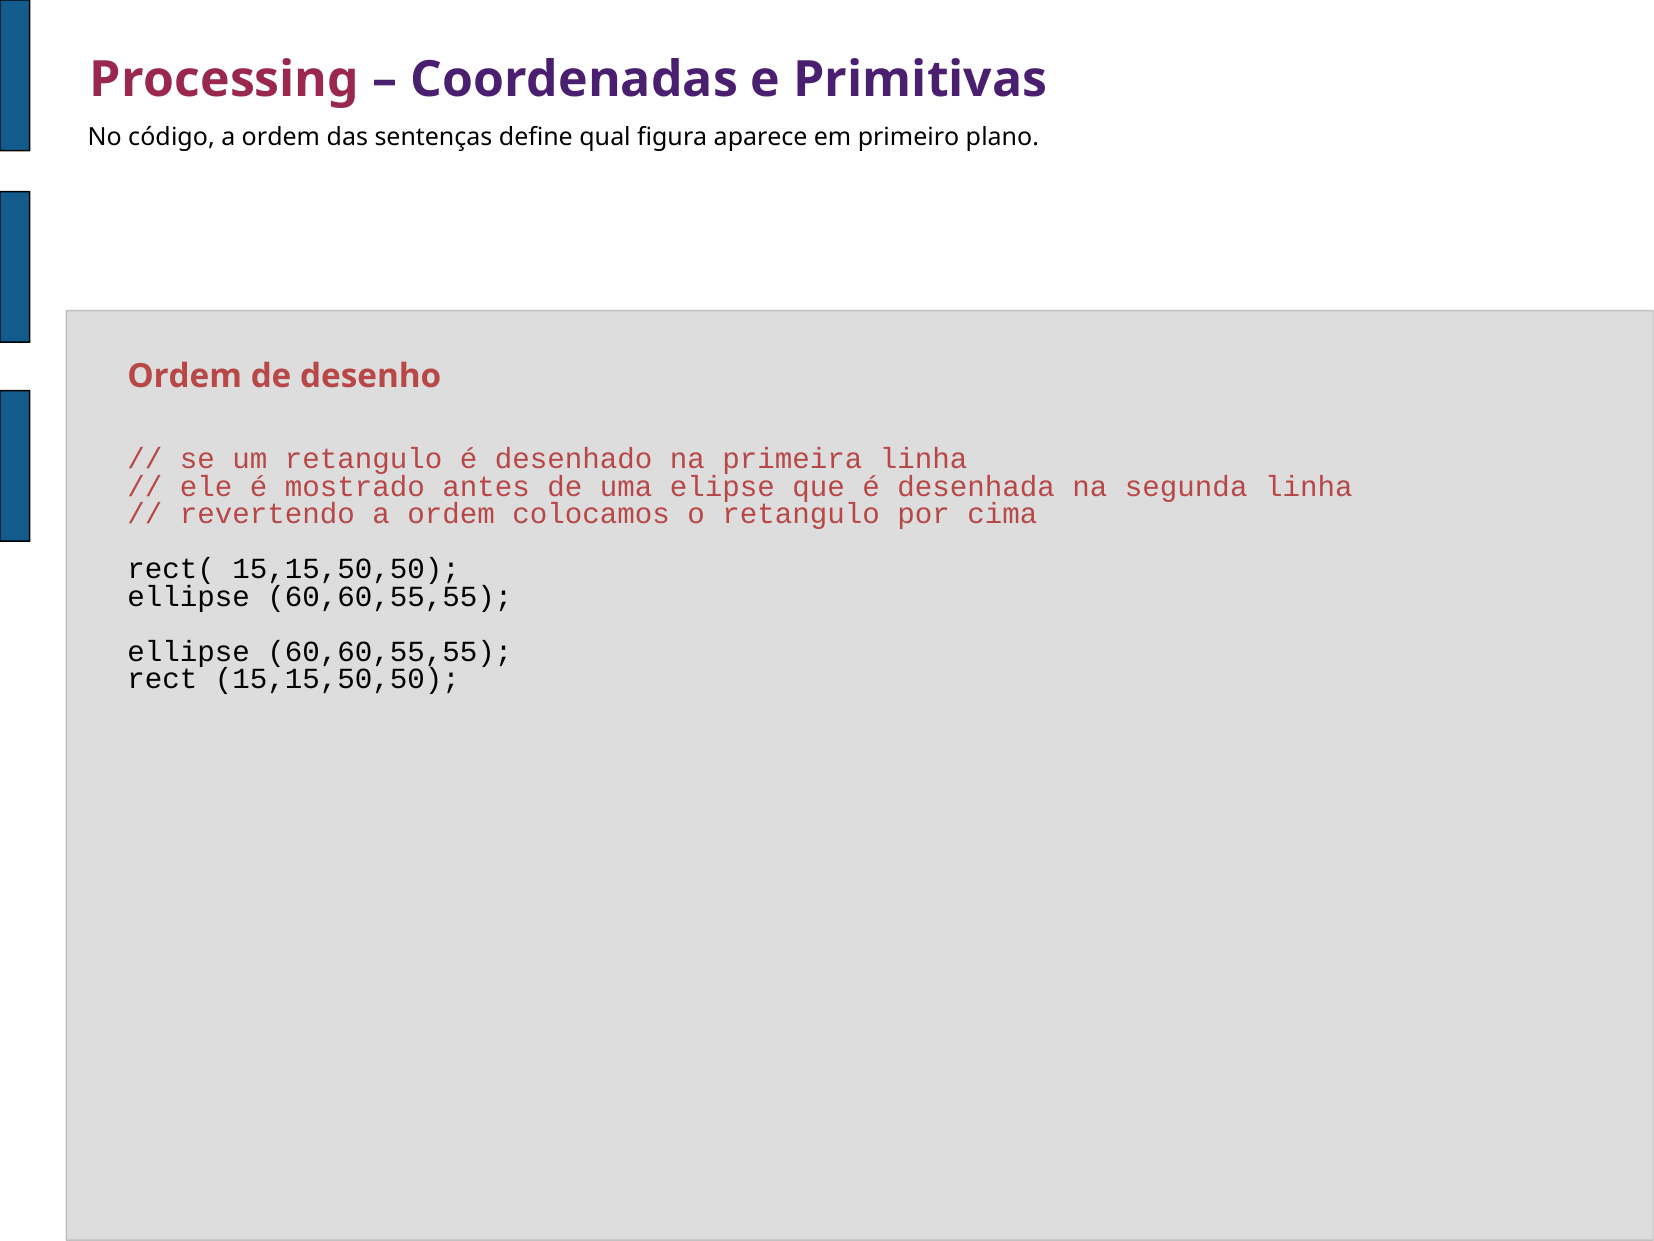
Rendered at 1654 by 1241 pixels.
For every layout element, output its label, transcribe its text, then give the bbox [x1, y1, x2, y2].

text_box Processing – Coordenadas e Primitivas [75, 37, 1351, 113]
text_box Ordem de desenho // se um retangulo é desenhado na primeira linha // ele é mostrado antes de uma elipse que é desenhada na segunda linha // revertendo a ordem colocamos o retangulo por cima rect( 15,15,50,50); ellipse (60,60,55,55); ellipse (60,60,55,55); rect (15,15,50,50); [112, 345, 1368, 881]
text_box No código, a ordem das sentenças define qual figura aparece em primeiro plano. [72, 112, 1119, 158]
